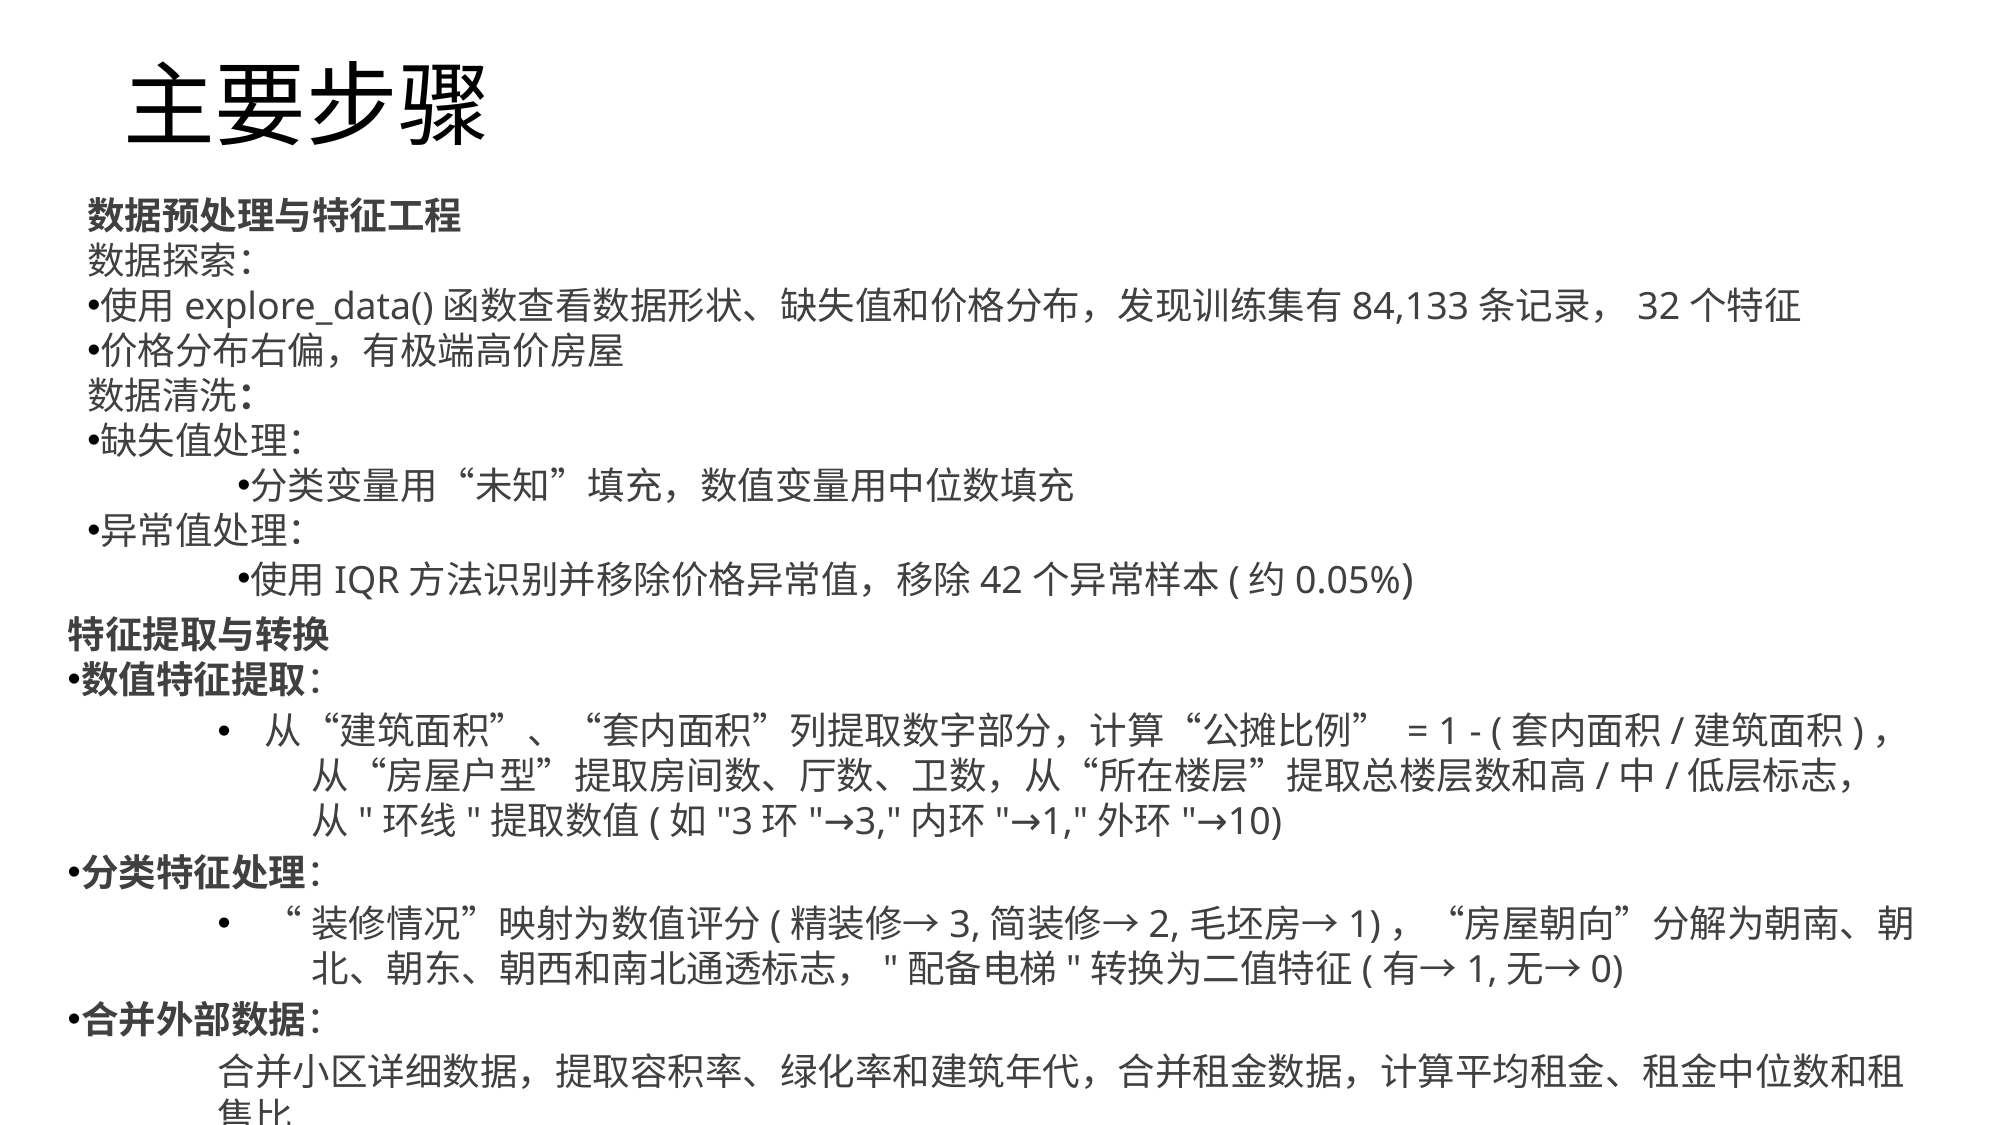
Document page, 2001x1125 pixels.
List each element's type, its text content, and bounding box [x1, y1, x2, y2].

text_box 特征提取与转换 数值特征提取： 从“建筑面积”、“套内面积”列提取数字部分，计算“公摊比例” = 1 - (套内面积/建筑面积)，从“房屋户型”提取房间数、厅数、卫数，从“所在楼层”提取总楼层数和高/中/低层标志，从"环线"提取数值(如"3环"→3,"内环"→1,"外环"→10) 分类特征处理： “装修情况”映射为数值评分(精装修→3,简装修→2,毛坯房→1)，“房屋朝向”分解为朝南、朝北、朝东、朝西和南北通透标志，"配备电梯"转换为二值特征(有→1,无→0) 合并外部数据： 合并小区详细数据，提取容积率、绿化率和建筑年代，合并租金数据，计算平均租金、租金中位数和租售比 [52, 603, 1948, 1125]
list 数据预处理与特征工程 数据探索： 使用explore_data()函数查看数据形状、缺失值和价格分布，发现训练集有84,133条记录，32个特征 价格分布右偏，有极端高价房屋 数据清洗： 缺失值处理： 分类变量用“未知”填充，数值变量用中位数填充 异常值处理： 使用IQR方法识别并移除价格异常值，移除42个异常样本(约0.05%) [72, 186, 1710, 603]
title 主要步骤 [108, 0, 1834, 218]
